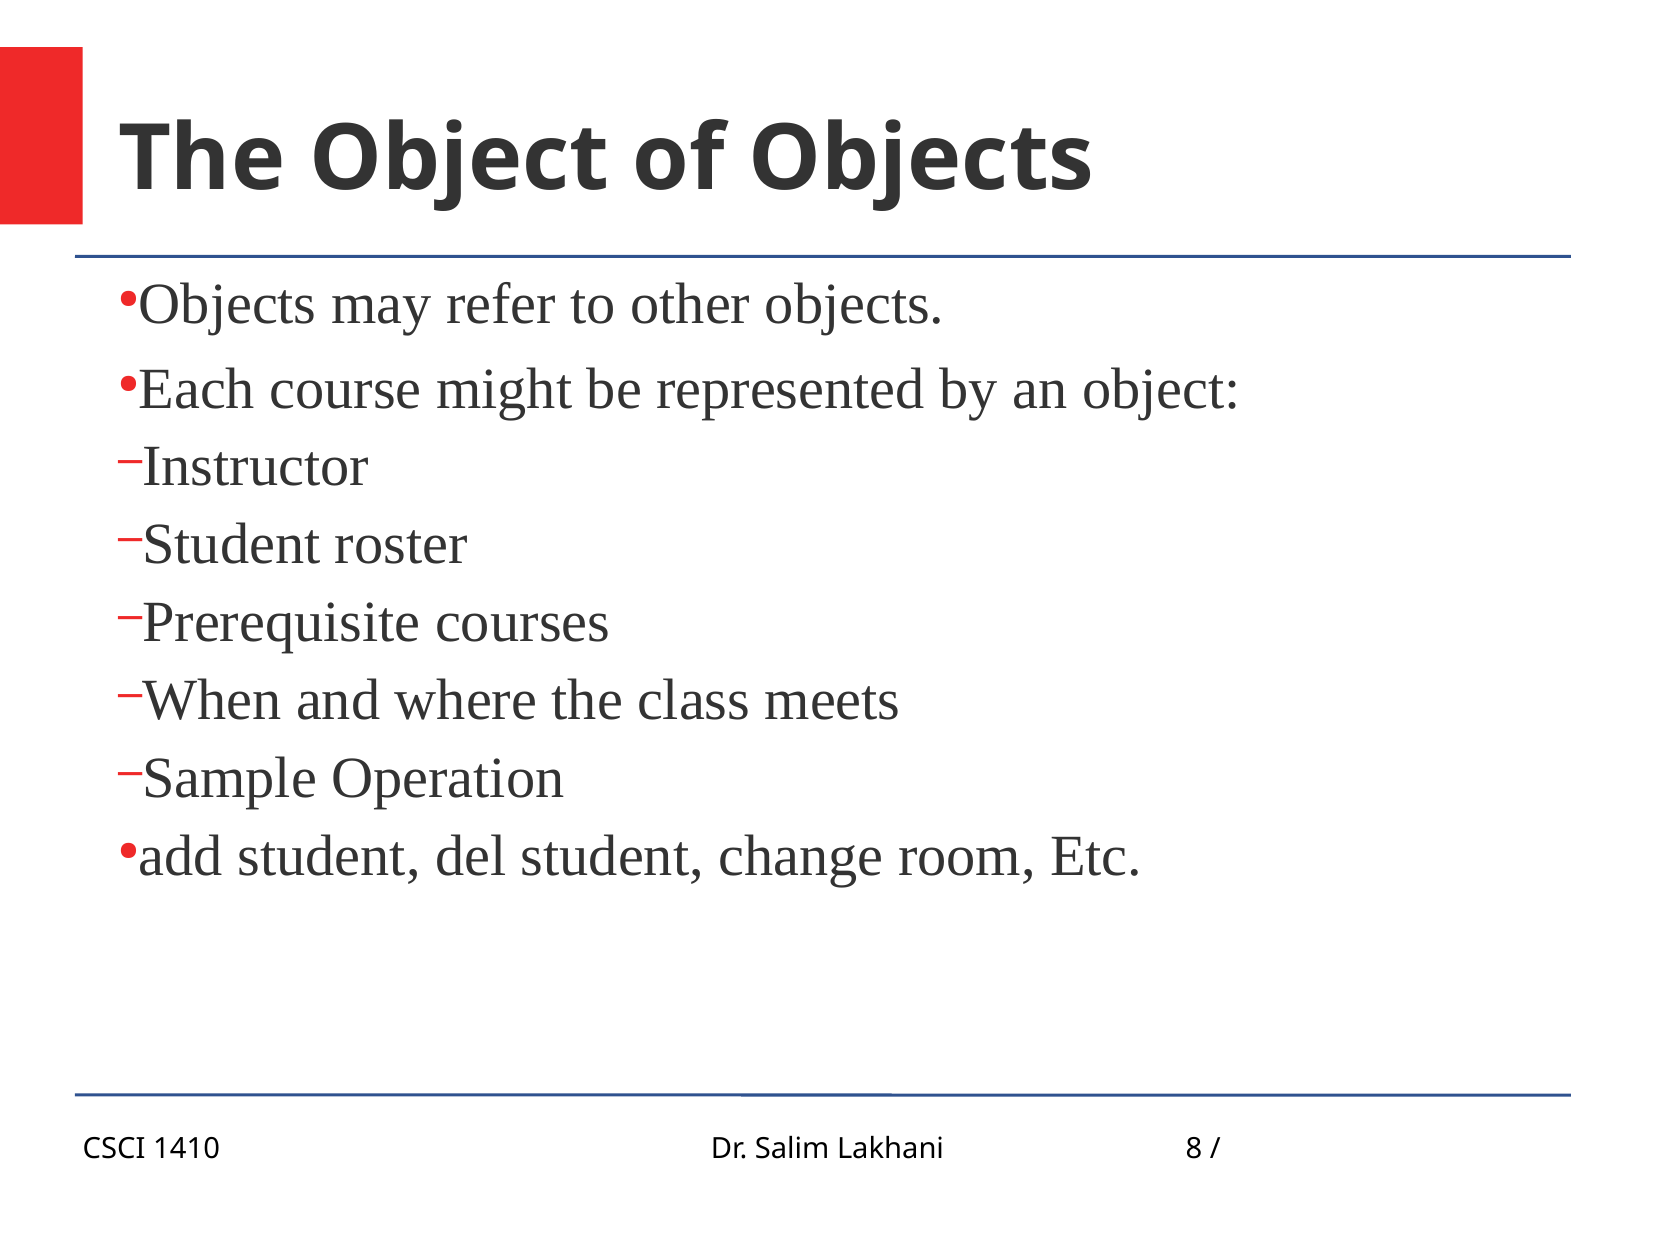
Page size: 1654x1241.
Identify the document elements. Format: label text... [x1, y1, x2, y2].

text_box / [1185, 1129, 1571, 1216]
text_box Dr. Salim Lakhani [565, 1129, 1090, 1216]
text_box CSCI 1410 [82, 1129, 468, 1216]
title The Object of Objects [118, 49, 1571, 257]
list Objects may refer to other objects. Each course might be represented by an object: Instructor Student roster Prerequisite courses When and where the class meets Sample Operation add student, del student, change room, Etc. [118, 265, 1536, 1081]
